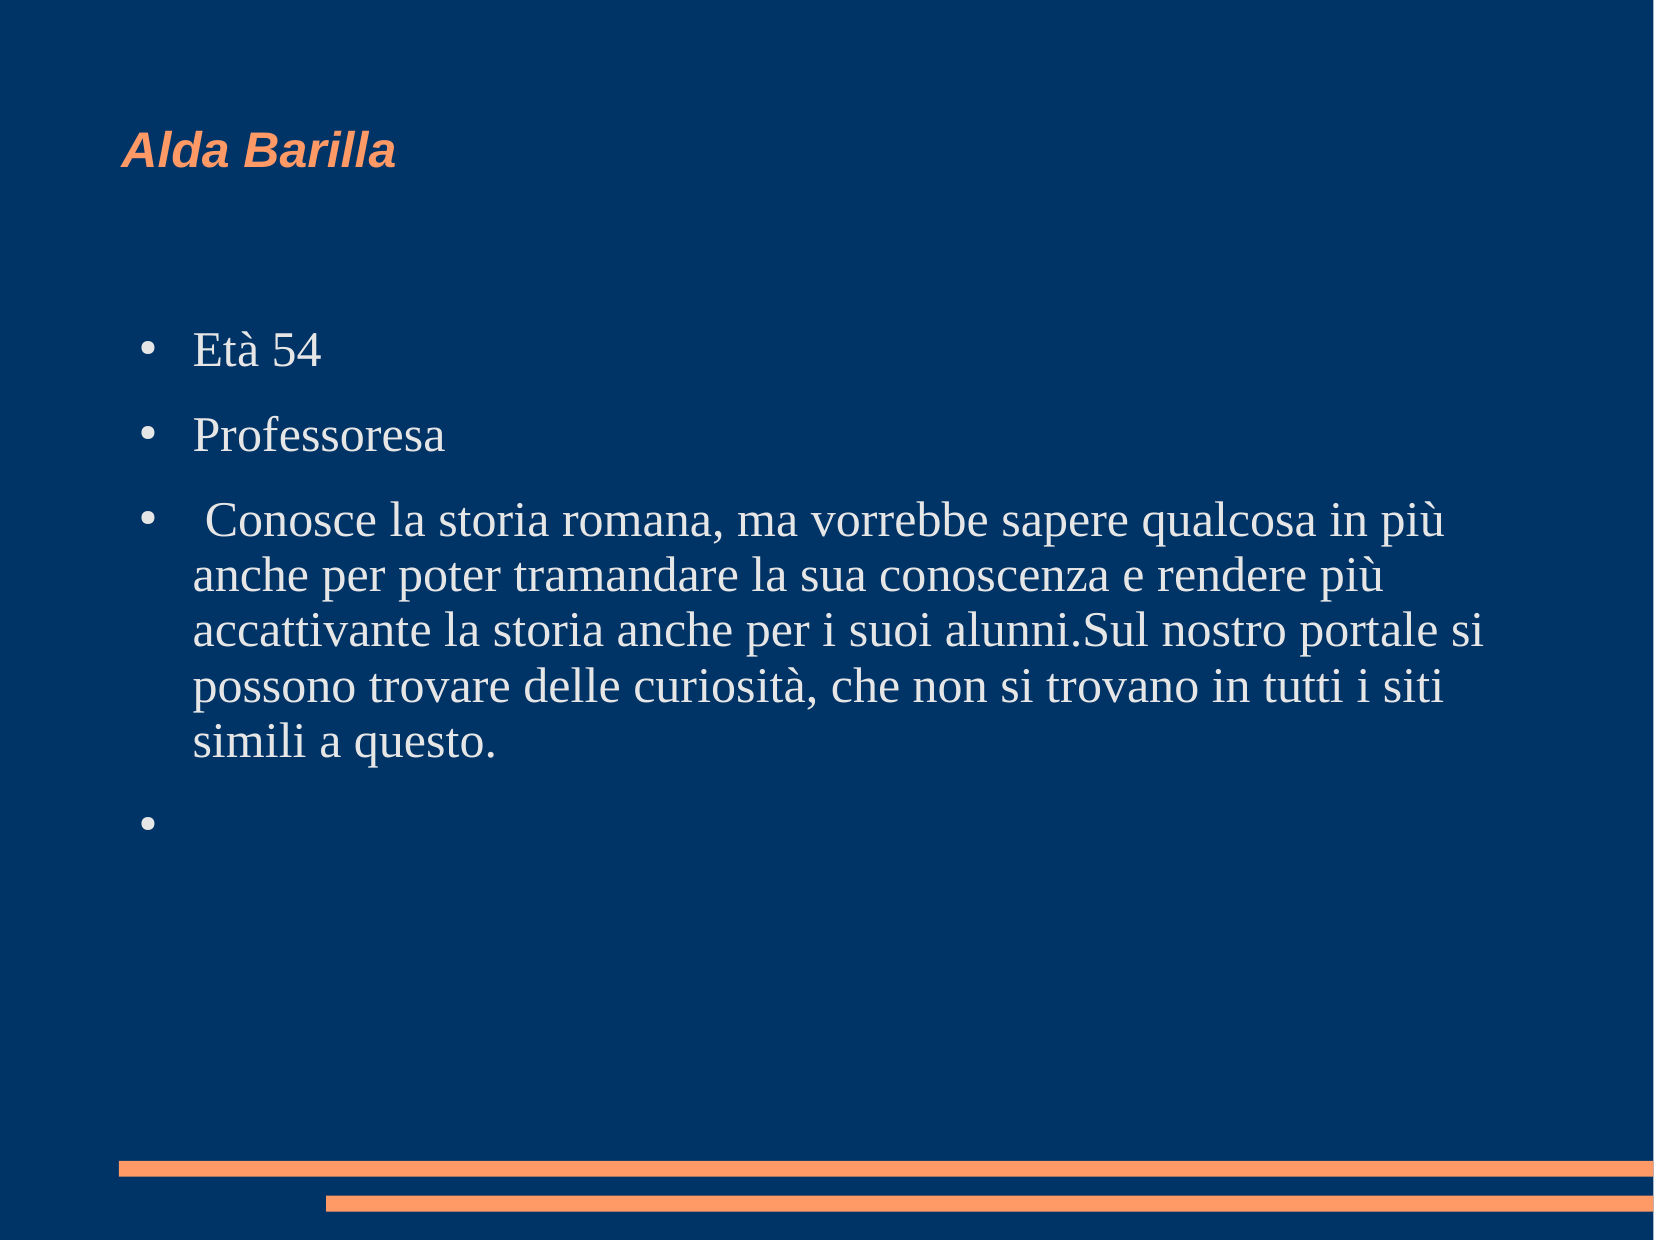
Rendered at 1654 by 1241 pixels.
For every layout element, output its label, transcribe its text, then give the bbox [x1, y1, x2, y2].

title Alda Barilla [121, 46, 1534, 254]
list Età 54 Professoresa Conosce la storia romana, ma vorrebbe sapere qualcosa in più anche per poter tramandare la sua conoscenza e rendere più accattivante la storia anche per i suoi alunni.Sul nostro portale si possono trovare delle curiosità, che non si trovano in tutti i siti simili a questo. [121, 322, 1561, 1132]
